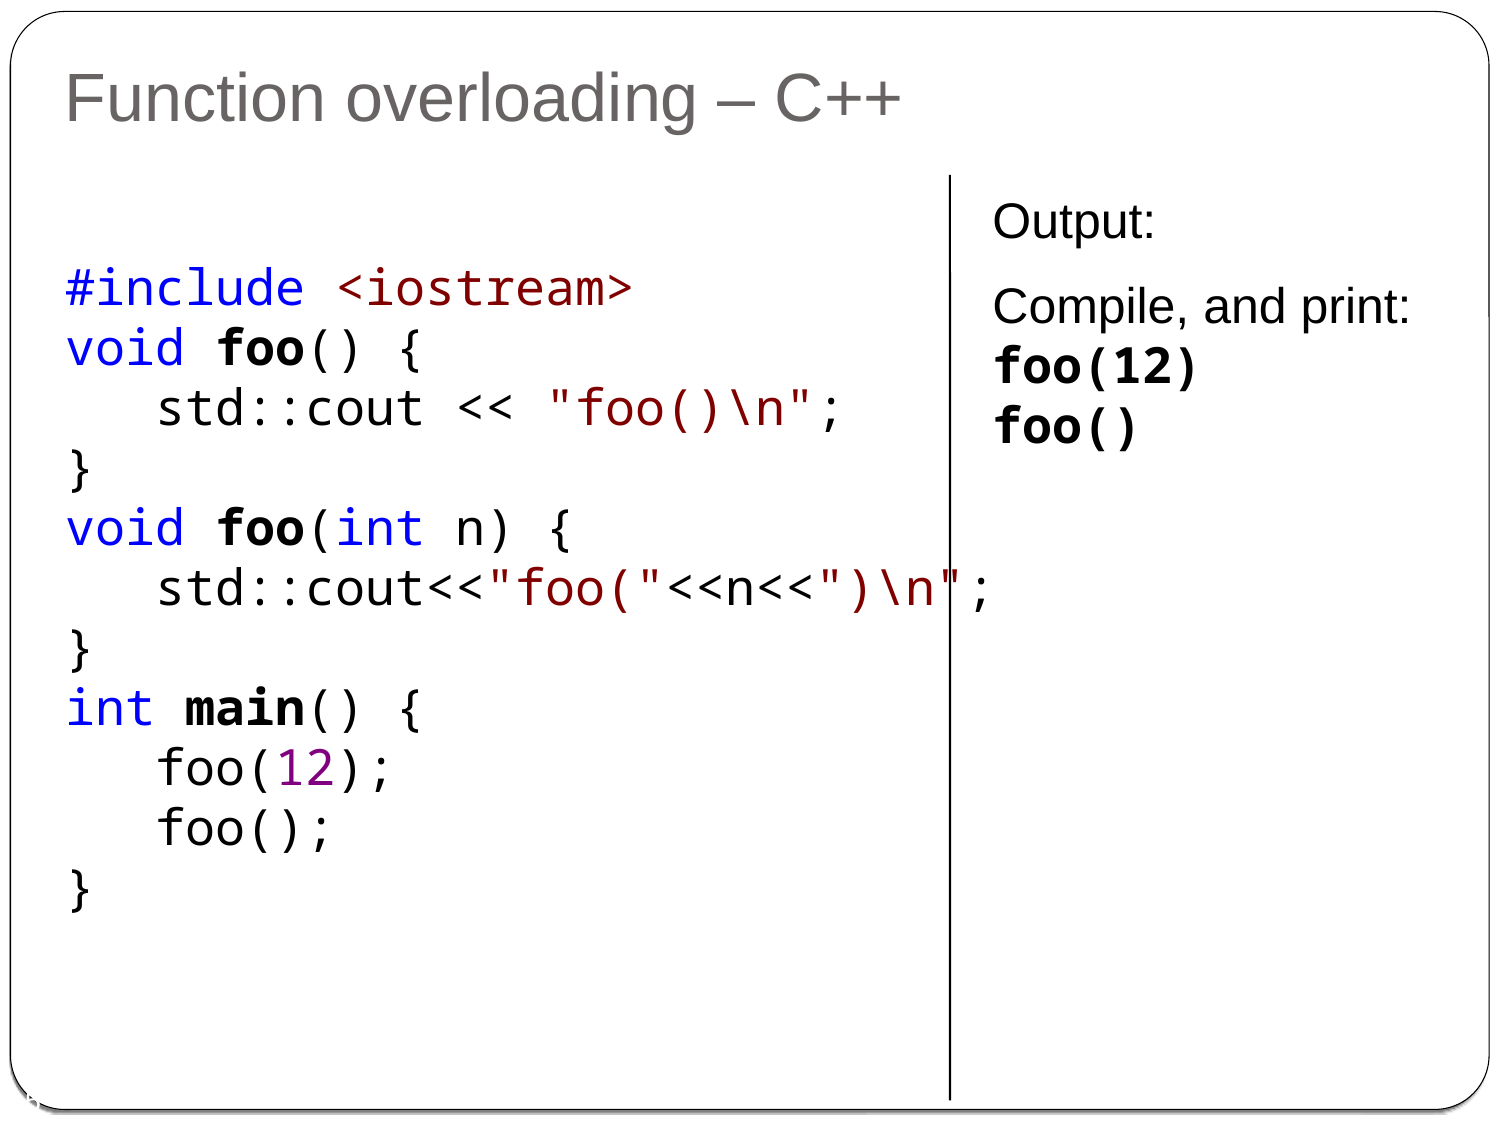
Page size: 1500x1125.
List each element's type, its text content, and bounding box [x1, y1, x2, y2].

text_box Output: Compile, and print: foo(12) foo() [962, 166, 1500, 562]
list #include <iostream> void foo() { std::cout << "foo()\n"; } void foo(int n) { std::cout<<"foo("<<n<<")\n"; } int main() { foo(12); foo(); } [50, 103, 1451, 1042]
title Function overloading – C++ [50, 45, 1450, 103]
slide_number <number> [0, 1074, 50, 1125]
